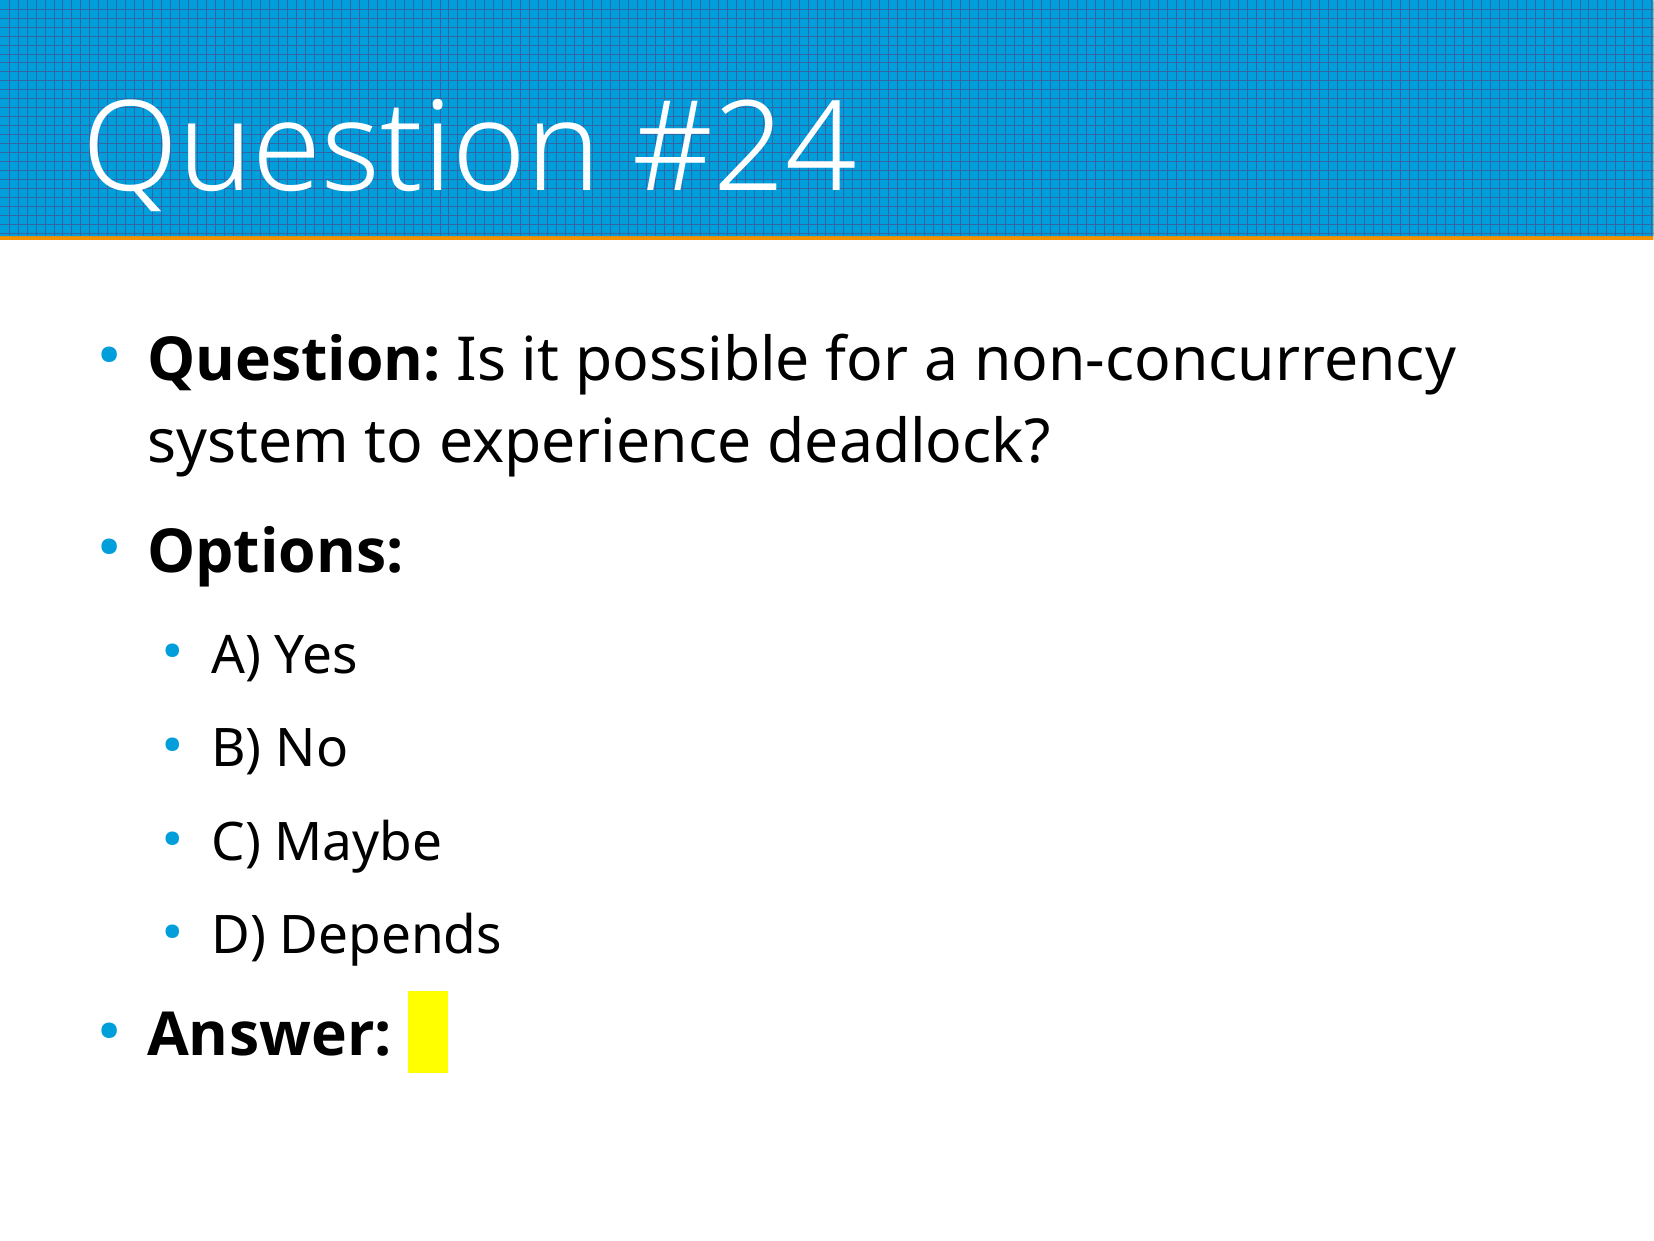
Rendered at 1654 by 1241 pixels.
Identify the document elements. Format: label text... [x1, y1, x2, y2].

title Question #24 [82, 19, 1571, 227]
list Question: Is it possible for a non-concurrency system to experience deadlock? Options: A) Yes B) No C) Maybe D) Depends Answer: B [82, 314, 1563, 1081]
